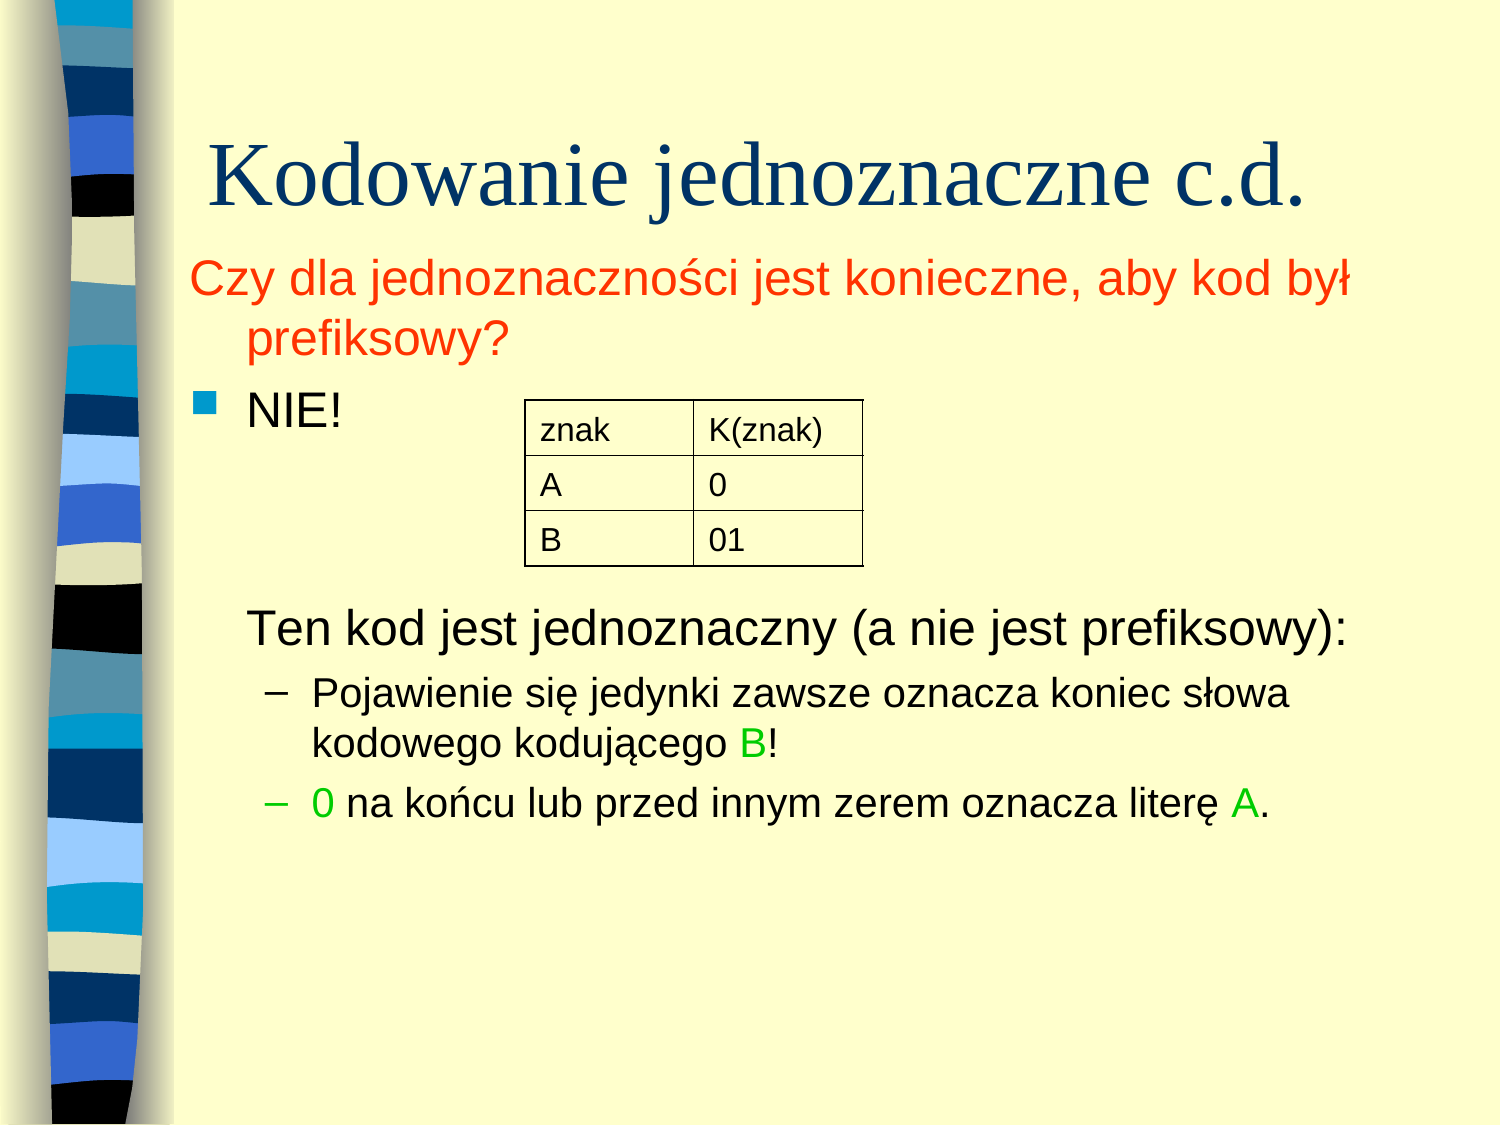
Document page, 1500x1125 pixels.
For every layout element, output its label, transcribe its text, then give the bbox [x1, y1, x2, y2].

table_cell 0 [694, 456, 862, 510]
table_cell A [526, 456, 693, 510]
table_header znak [526, 401, 693, 455]
title Kodowanie jednoznaczne c.d. [192, 74, 1468, 263]
table_header K(znak) [694, 401, 862, 455]
table_cell 01 [694, 511, 862, 565]
list Czy dla jednoznaczności jest konieczne, aby kod był prefiksowy? NIE! Ten kod jest jednoznaczny (a nie jest prefiksowy): Pojawienie się jedynki zawsze oznacza koniec słowa kodowego kodującego B! 0 na końcu lub przed innym zerem oznacza literę A. [174, 237, 1450, 913]
table_cell B [526, 511, 693, 565]
